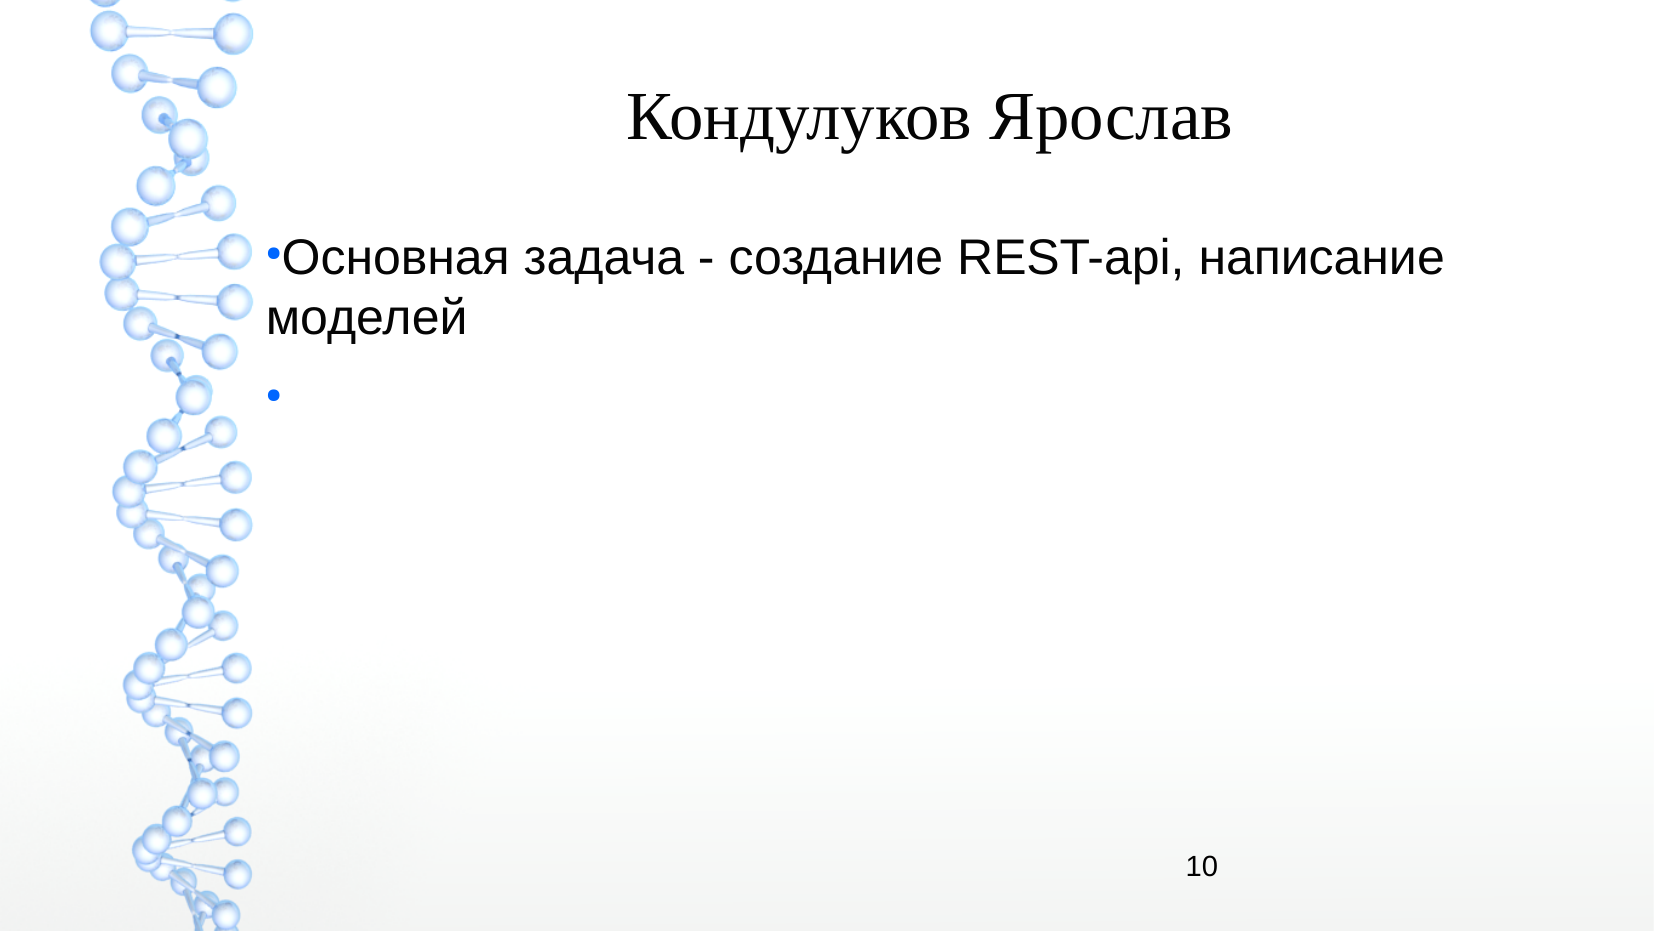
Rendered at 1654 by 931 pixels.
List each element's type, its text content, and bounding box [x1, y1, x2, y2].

text_box [1185, 847, 1571, 912]
list Основная задача - создание REST-api, написание моделей [265, 224, 1595, 764]
title Кондулуков Ярослав [265, 35, 1595, 189]
